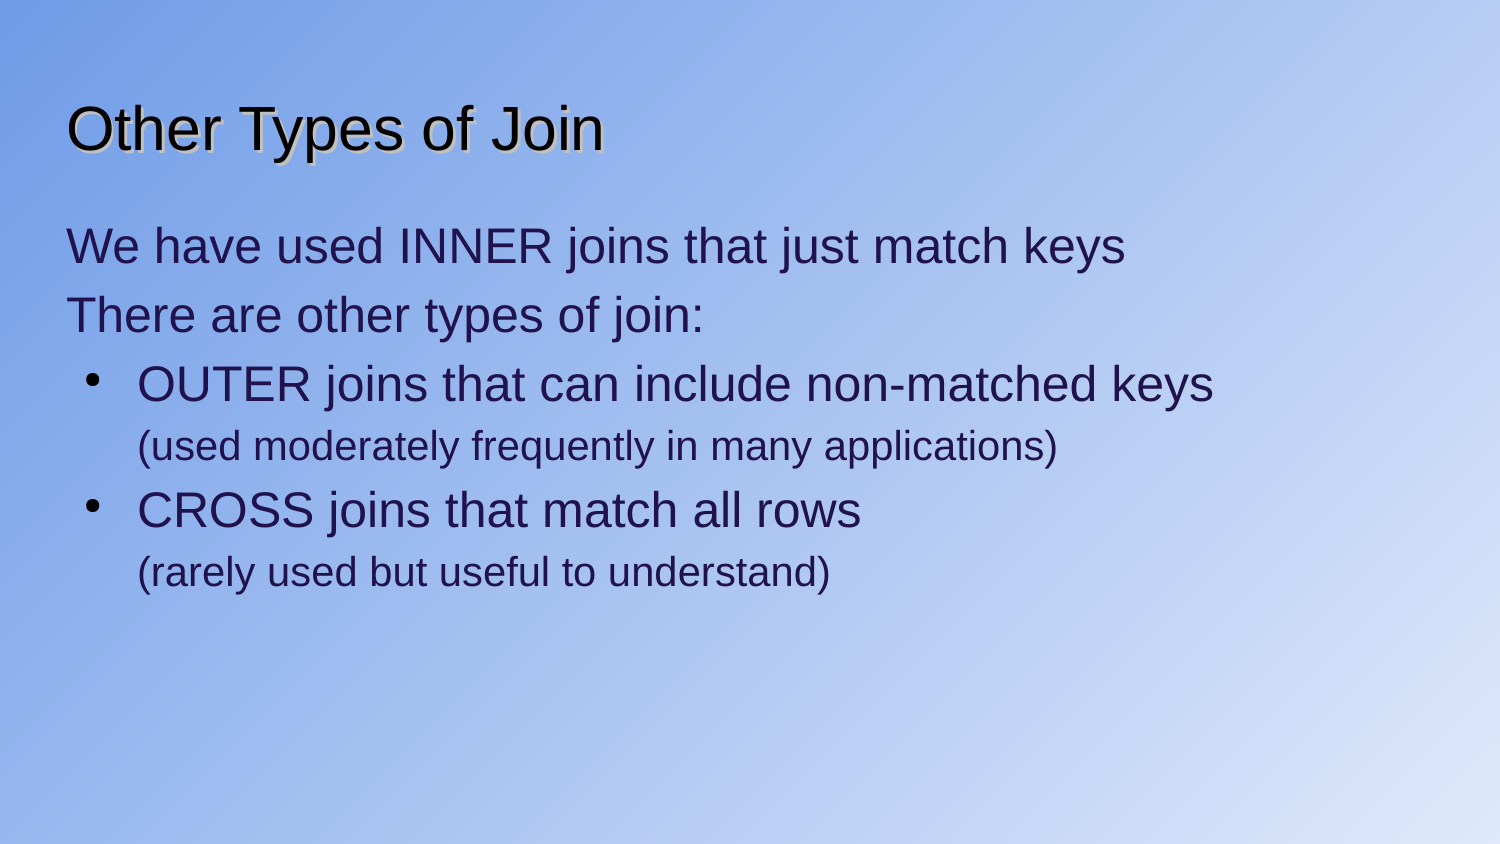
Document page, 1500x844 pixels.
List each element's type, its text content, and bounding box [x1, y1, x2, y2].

list We have used INNER joins that just match keys There are other types of join: OUTER joins that can include non-matched keys (used moderately frequently in many applications) CROSS joins that match all rows (rarely used but useful to understand) [51, 189, 1449, 750]
title Other Types of Join [51, 72, 1449, 167]
